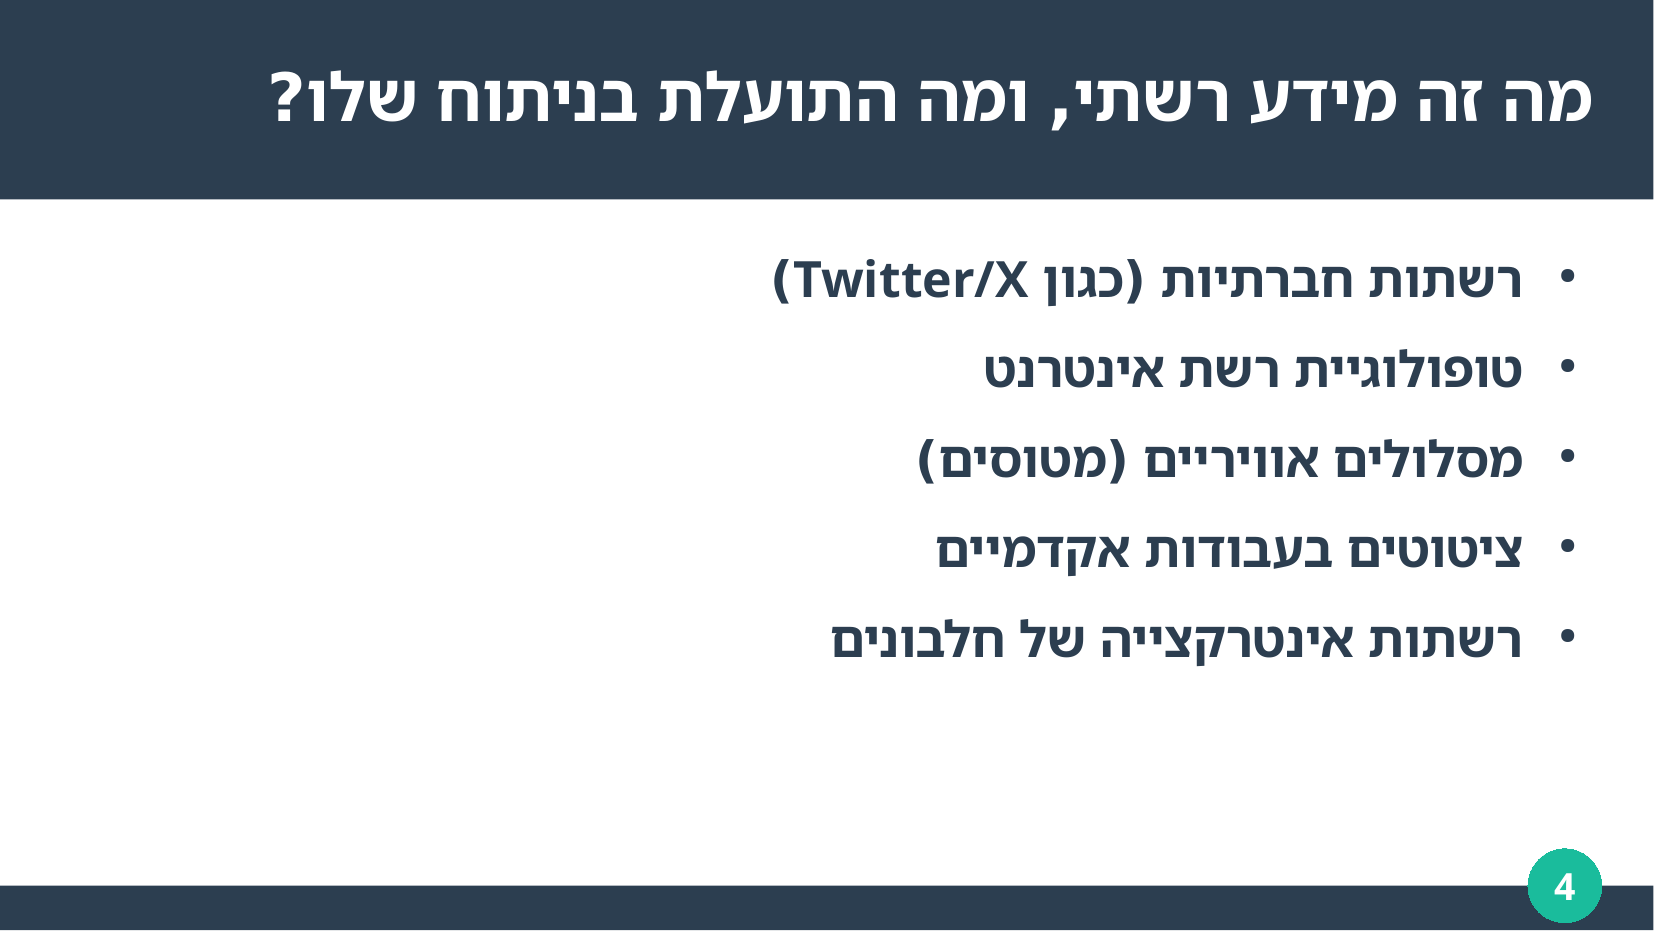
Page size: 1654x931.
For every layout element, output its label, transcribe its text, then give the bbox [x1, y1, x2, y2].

title מה זה מידע רשתי, ומה התועלת בניתוח שלו? [58, 36, 1595, 155]
list רשתות חברתיות (כגון Twitter/X) טופולוגיית רשת אינטרנט מסלולים אוויריים (מטוסים) ציטוטים בעבודות אקדמיים רשתות אינטרקצייה של חלבונים [58, 243, 1595, 864]
